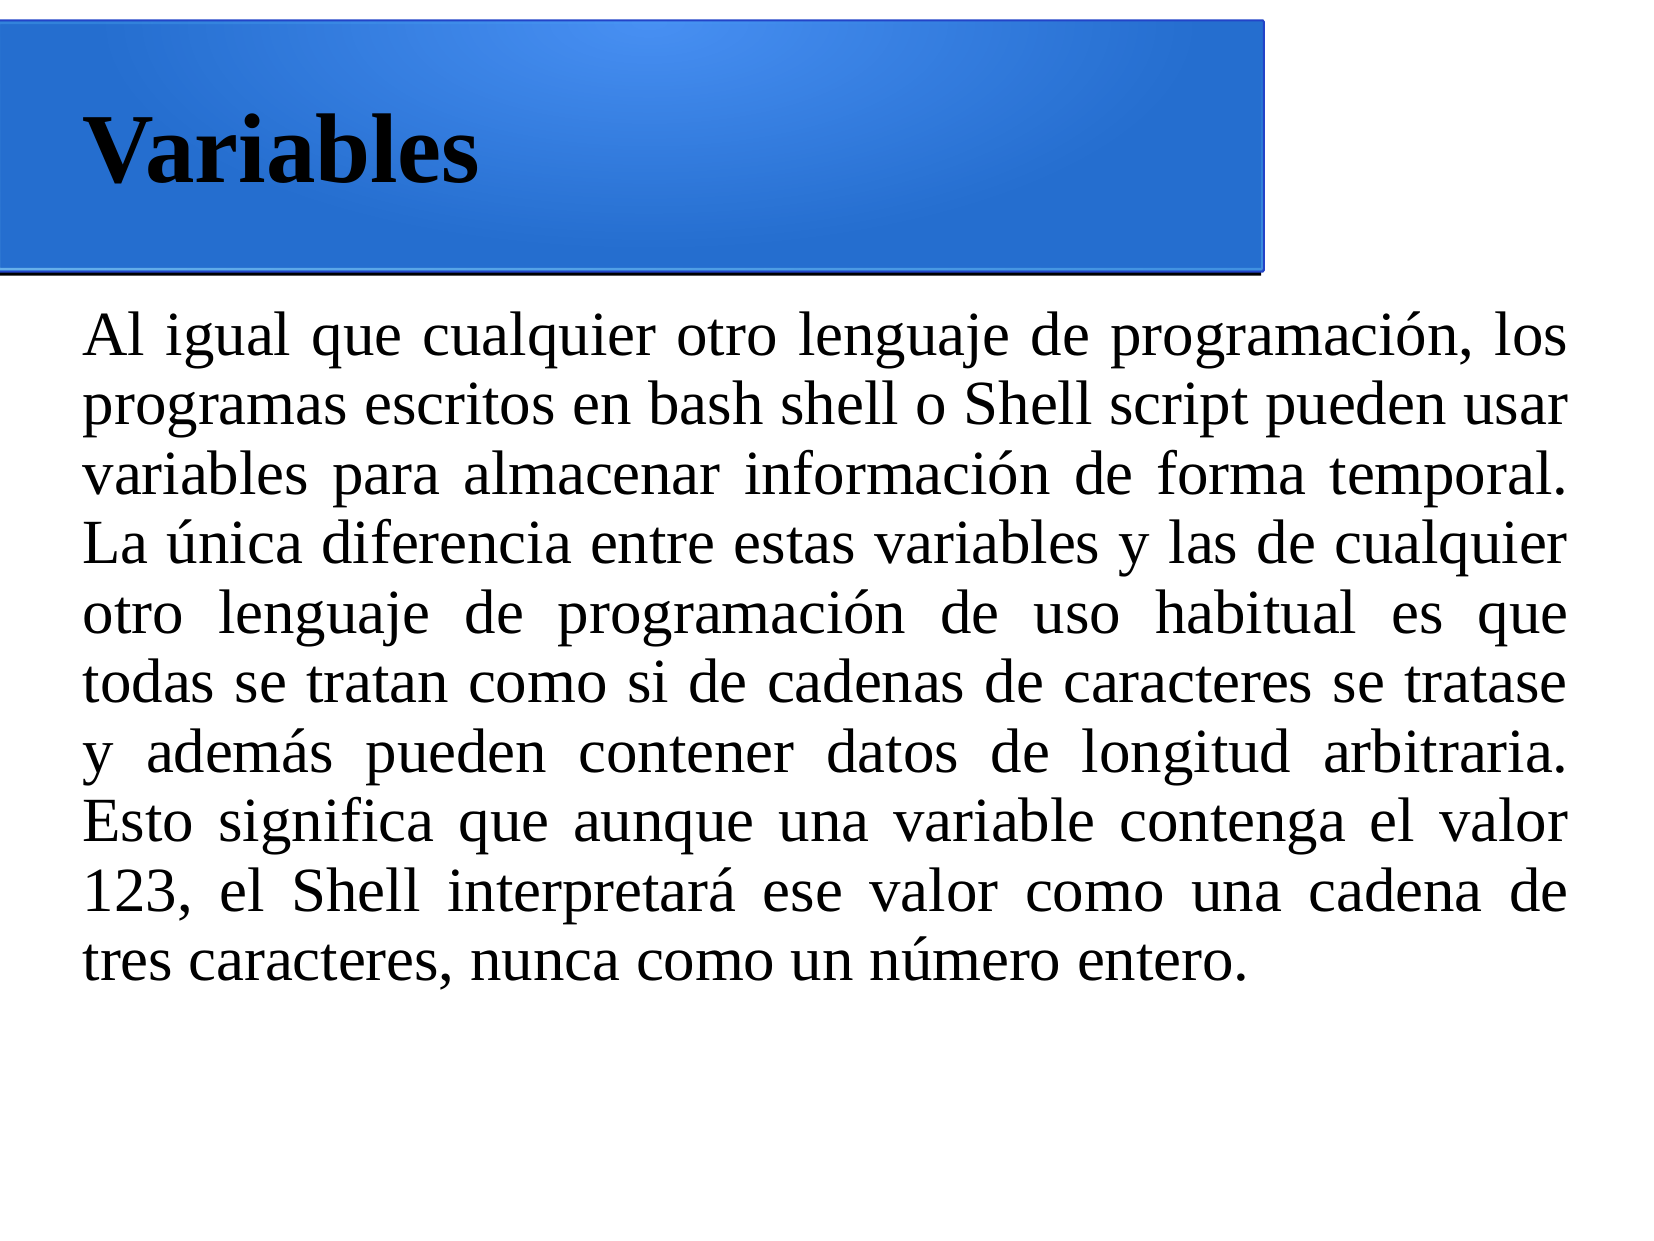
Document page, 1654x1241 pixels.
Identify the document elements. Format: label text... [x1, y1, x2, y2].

list Al igual que cualquier otro lenguaje de programación, los programas escritos en bash shell o Shell script pueden usar variables para almacenar información de forma temporal. La única diferencia entre estas variables y las de cualquier otro lenguaje de programación de uso habitual es que todas se tratan como si de cadenas de caracteres se tratase y además pueden contener datos de longitud arbitraria. Esto significa que aunque una variable contenga el valor 123, el Shell interpretará ese valor como una cadena de tres caracteres, nunca como un número entero. [82, 299, 1571, 1019]
title Variables [82, 47, 1235, 252]
